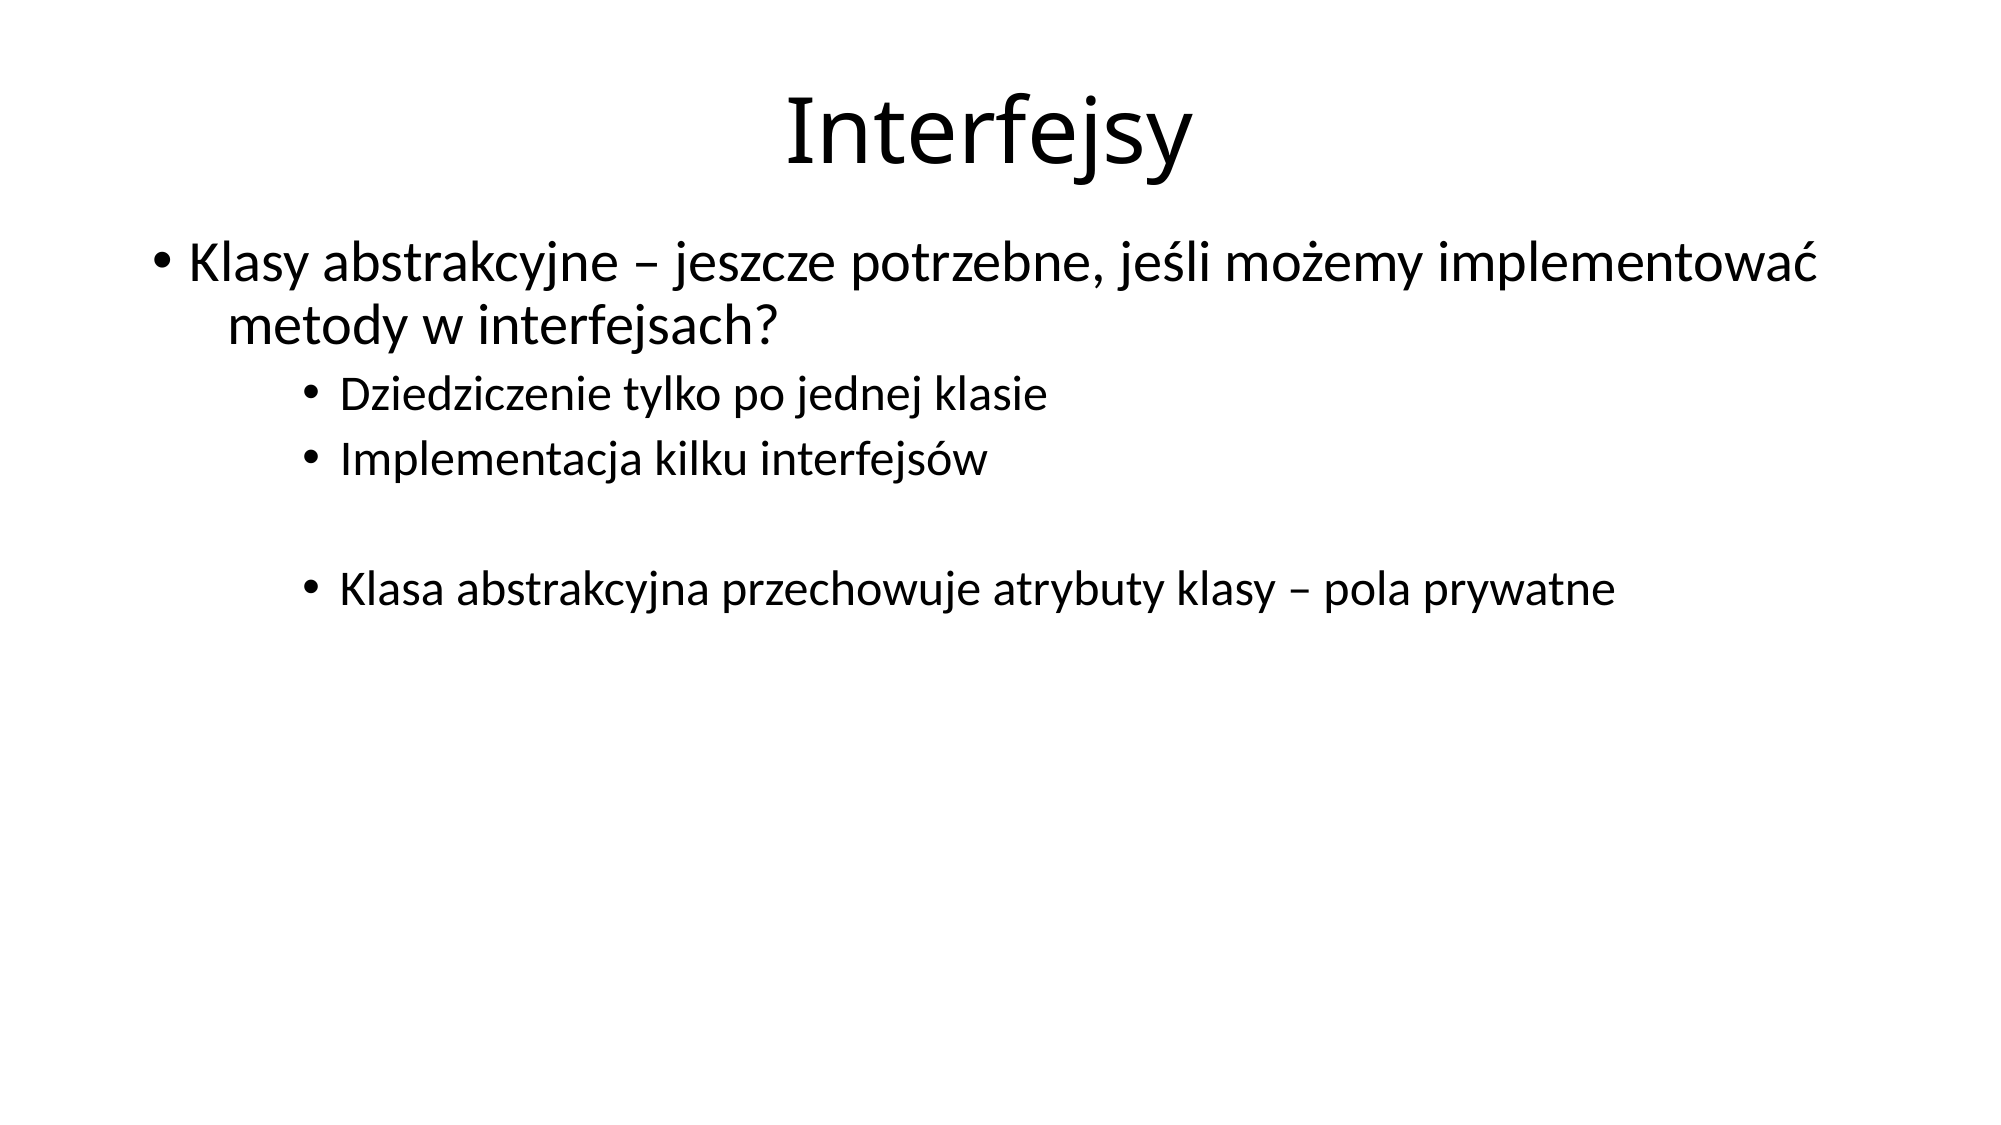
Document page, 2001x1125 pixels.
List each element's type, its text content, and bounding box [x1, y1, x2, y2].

list Klasy abstrakcyjne – jeszcze potrzebne, jeśli możemy implementować metody w interfejsach? Dziedziczenie tylko po jednej klasie Implementacja kilku interfejsów Klasa abstrakcyjna przechowuje atrybuty klasy – pola prywatne [137, 223, 1921, 847]
title Interfejsy [137, 59, 1843, 208]
